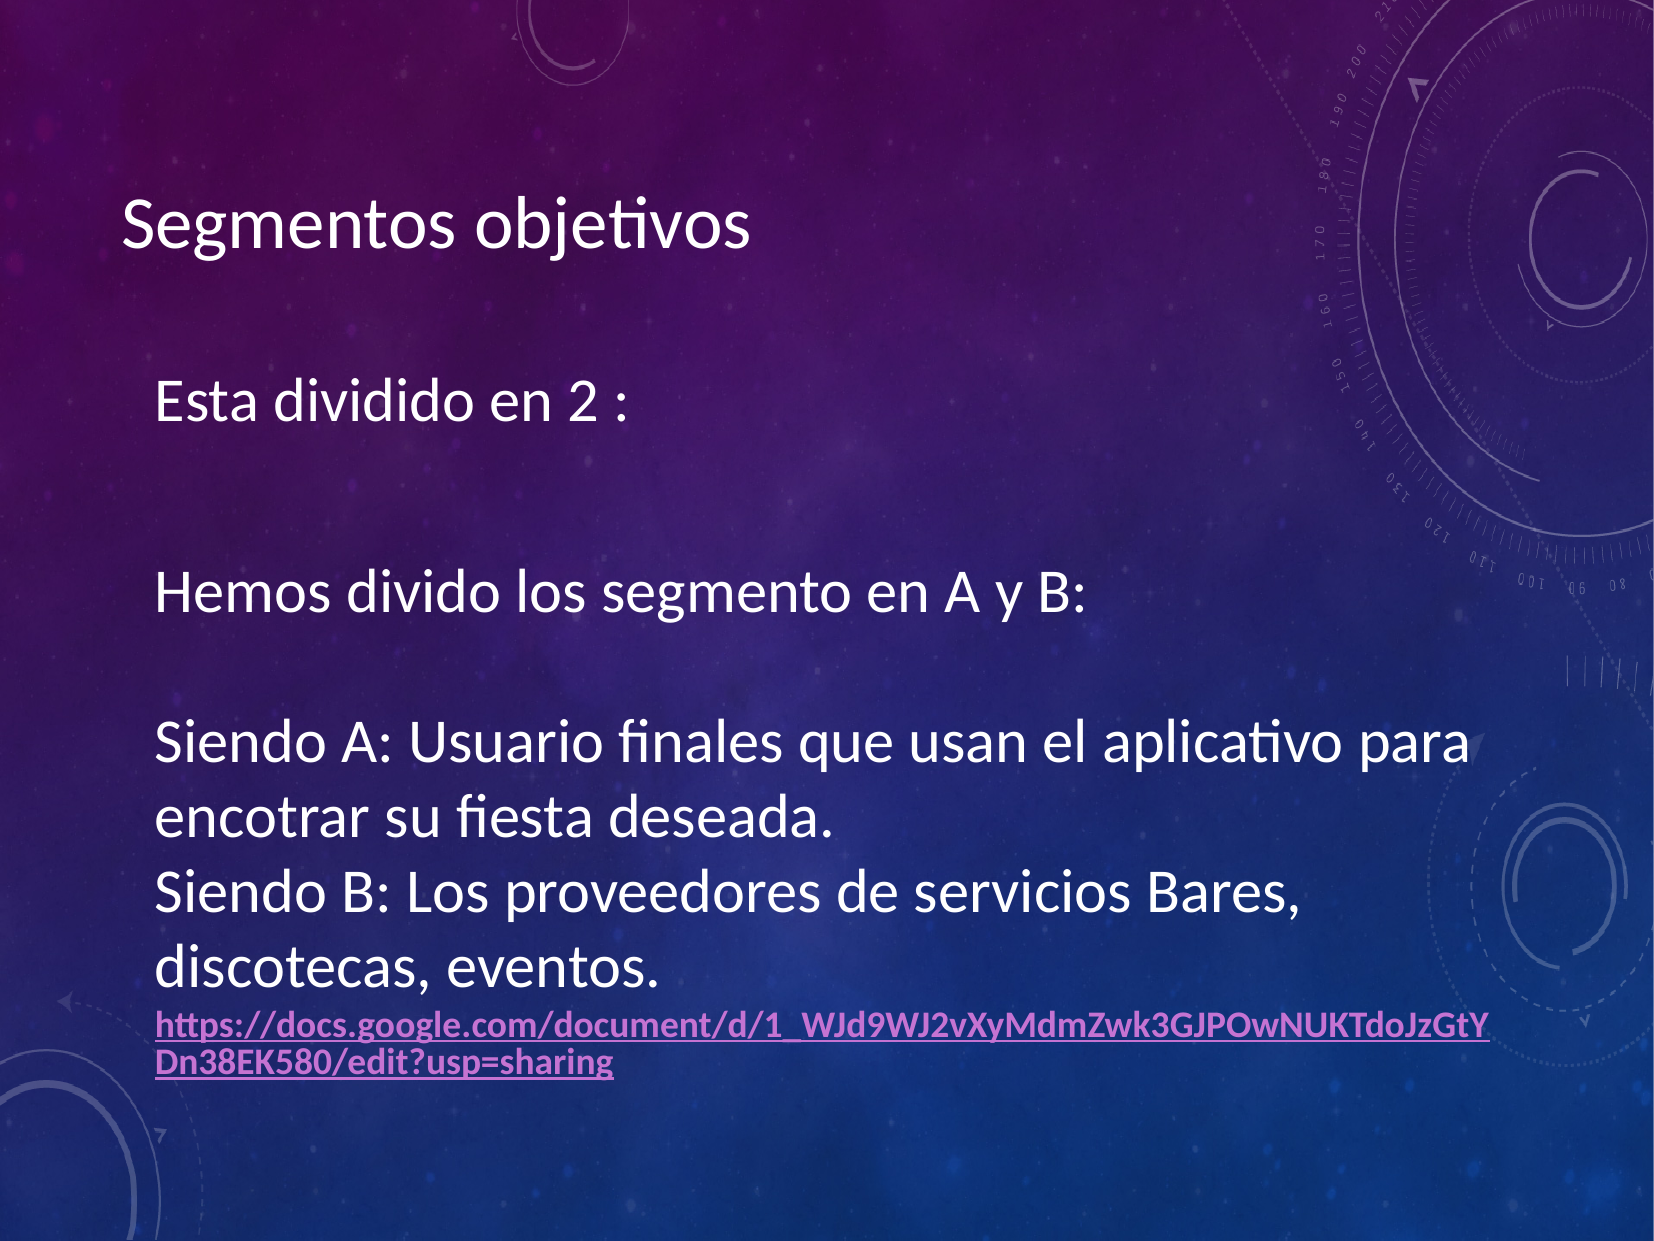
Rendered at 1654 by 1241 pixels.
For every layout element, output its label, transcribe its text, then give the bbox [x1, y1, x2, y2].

title Segmentos objetivos [105, 87, 1480, 351]
picture [0, 0, 1654, 1241]
list Esta dividido en 2 : Hemos divido los segmento en A y B: Siendo A: Usuario finales que usan el aplicativo para encotrar su fiesta deseada. Siendo B: Los proveedores de servicios Bares, discotecas, eventos. https://docs.google.com/document/d/1_WJd9WJ2vXyMdmZwk3GJPOwNUKTdoJzGtYDn38EK580/edit?usp=sharing [139, 404, 1514, 1065]
